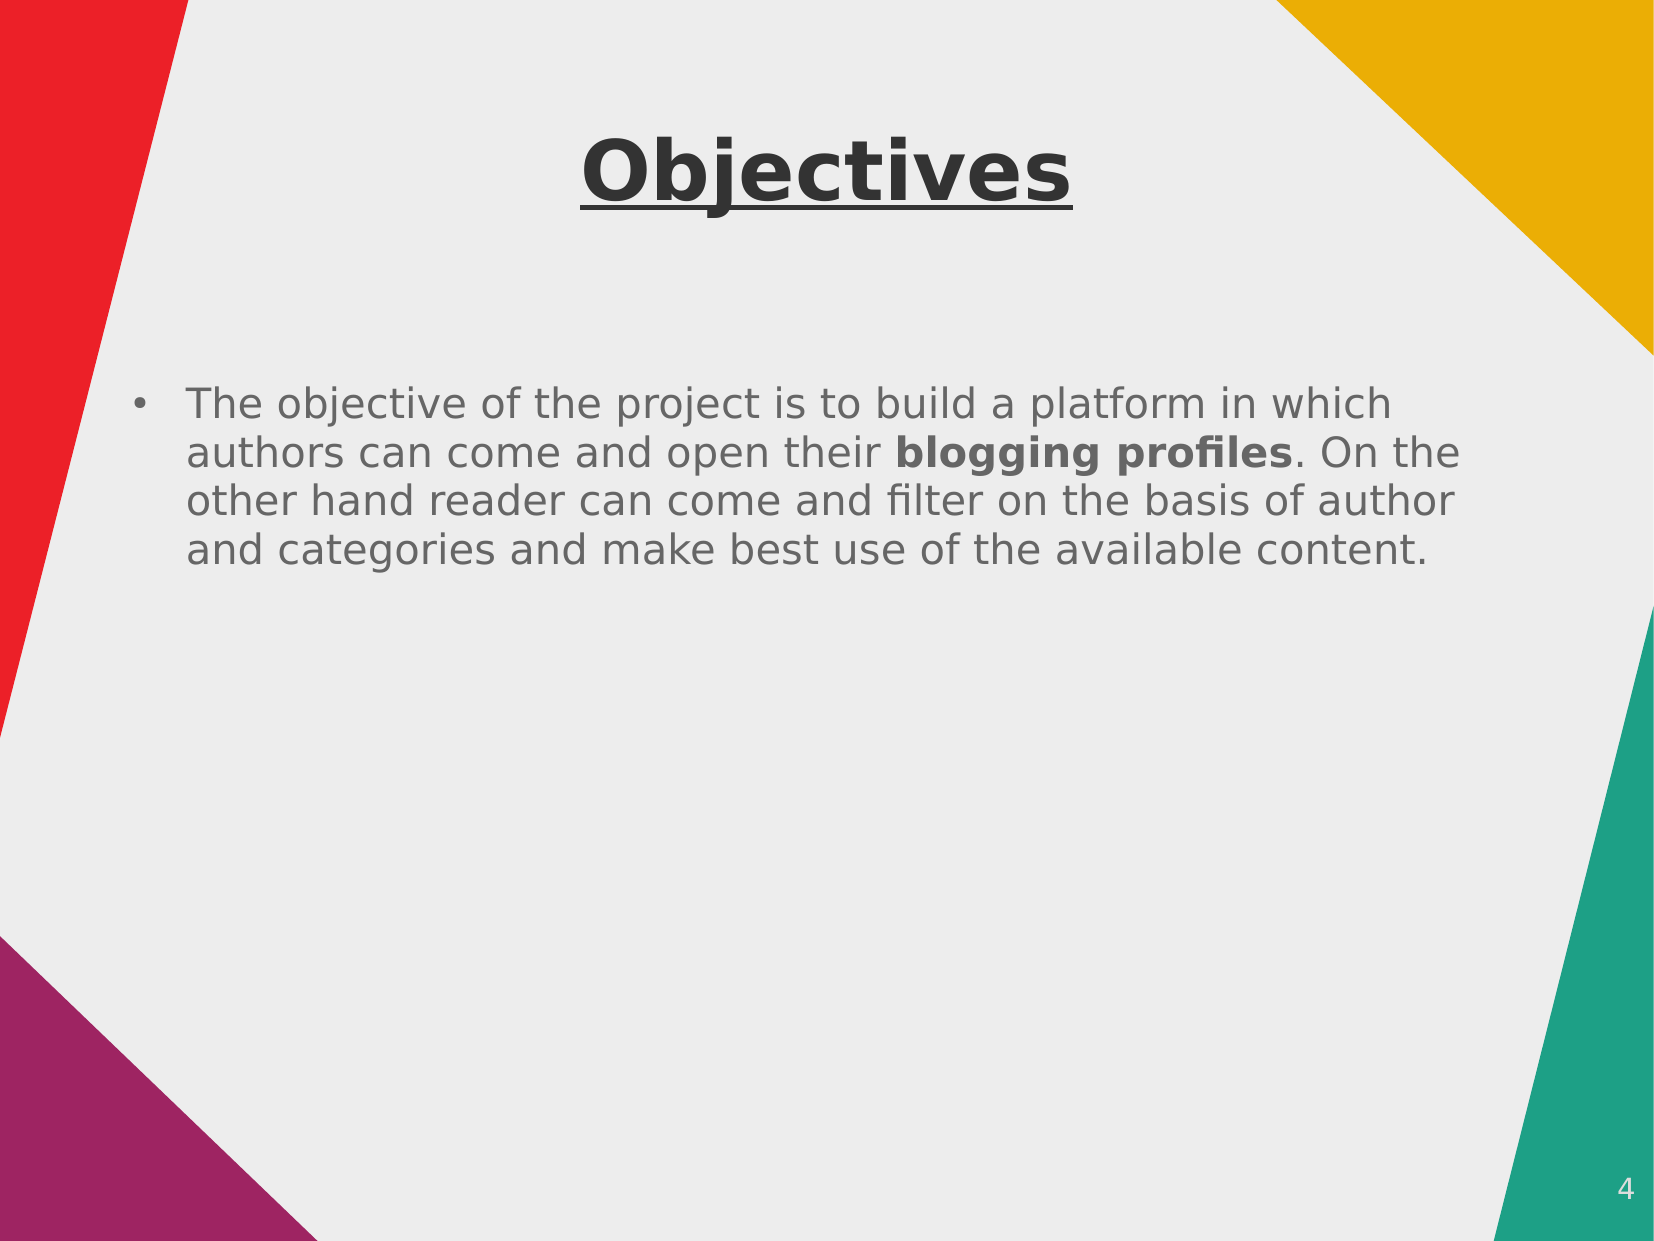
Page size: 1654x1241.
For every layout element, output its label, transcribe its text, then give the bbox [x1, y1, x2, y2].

list The objective of the project is to build a platform in which authors can come and open their blogging profiles. On the other hand reader can come and filter on the basis of author and categories and make best use of the available content. [114, 302, 1539, 1033]
title Objectives [114, 73, 1539, 271]
